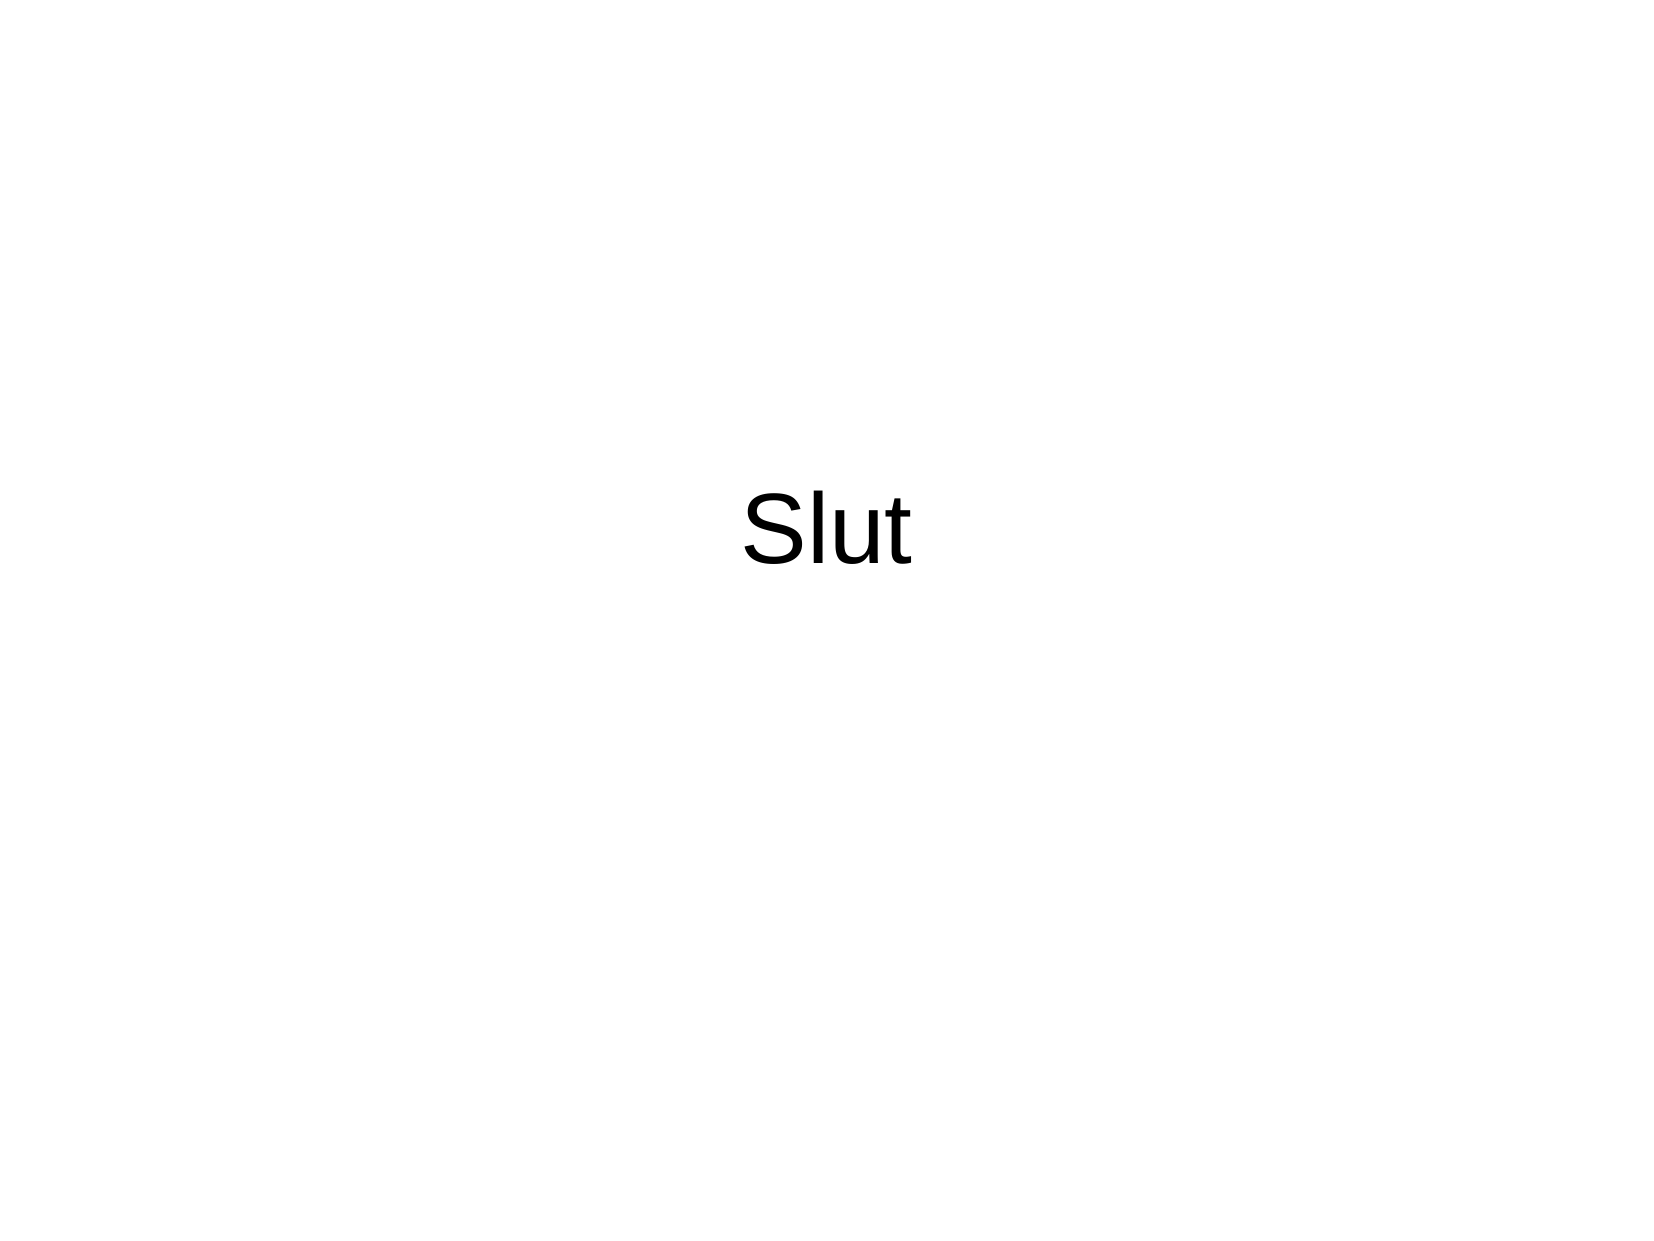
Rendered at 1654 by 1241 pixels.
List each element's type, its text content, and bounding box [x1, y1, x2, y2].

subtitle Slut [82, 49, 1571, 1010]
